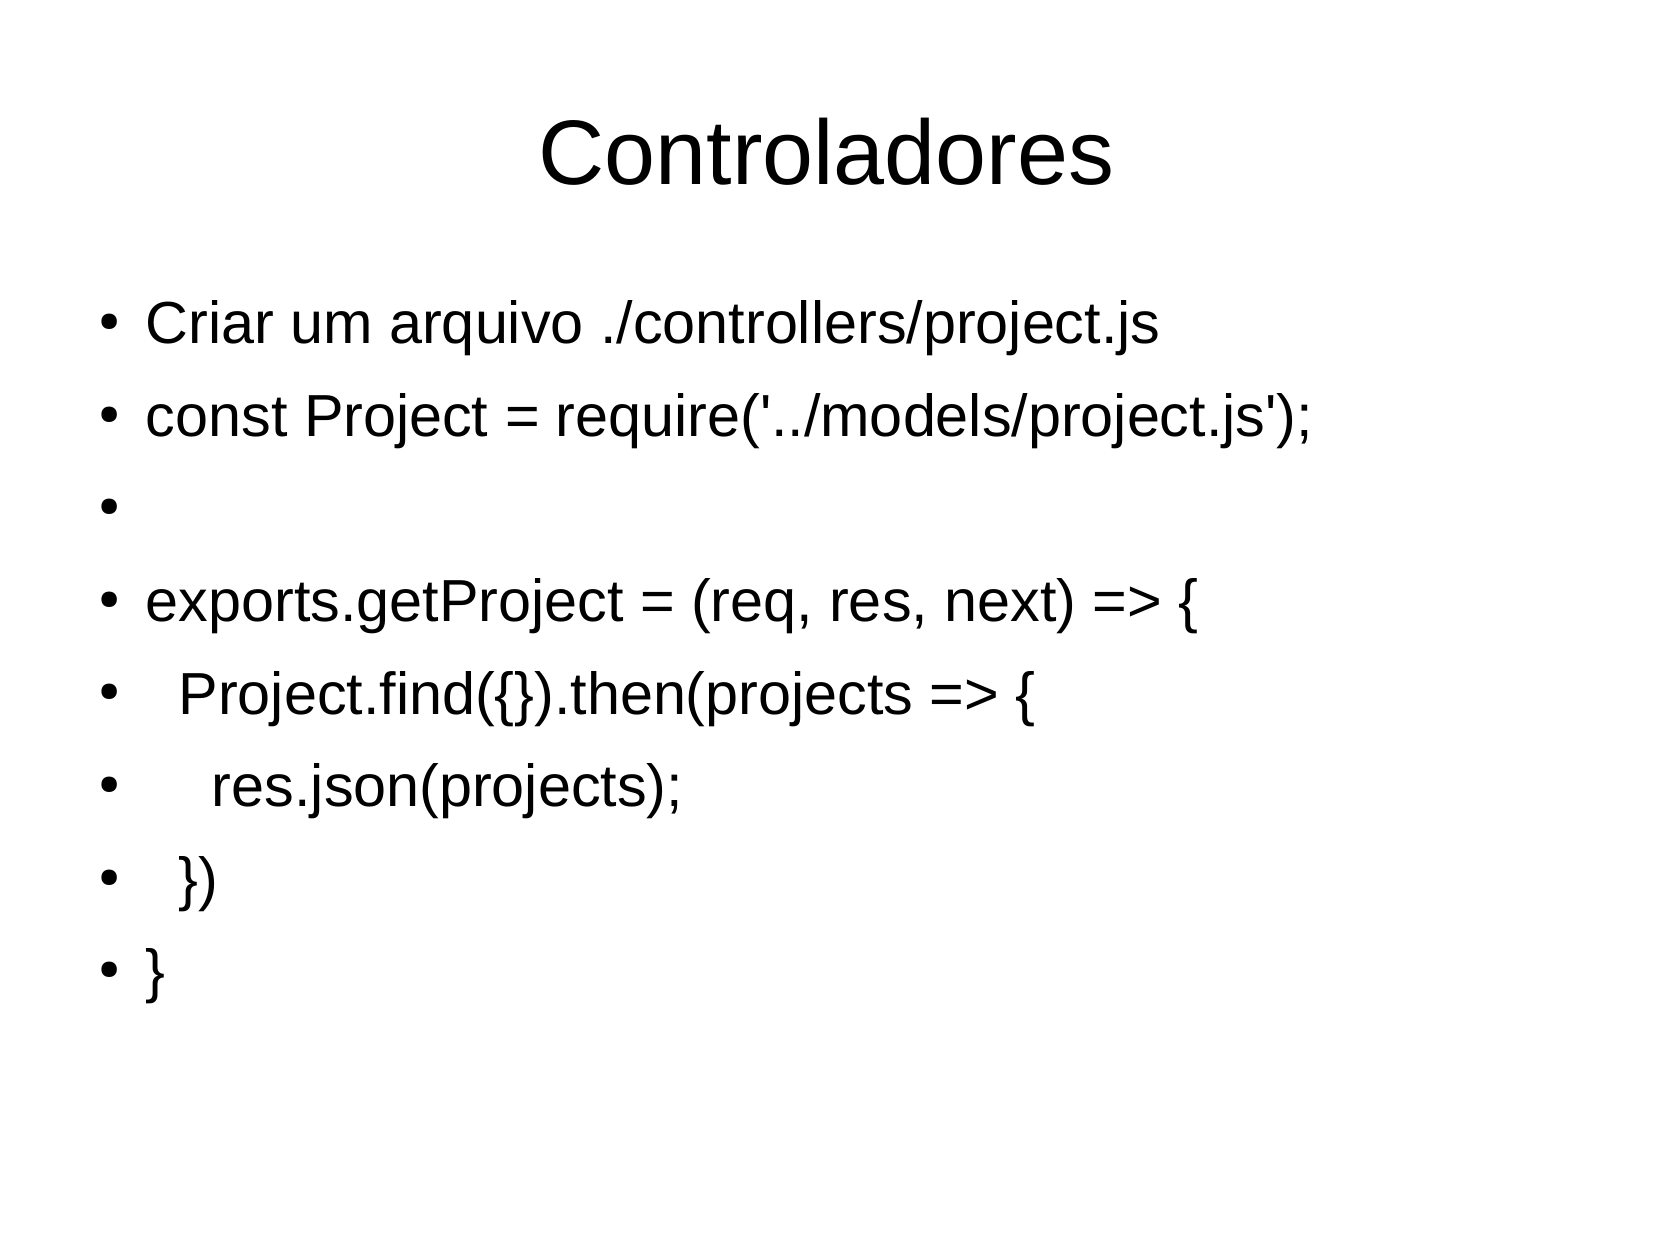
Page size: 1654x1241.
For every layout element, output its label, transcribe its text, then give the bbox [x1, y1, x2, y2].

list Criar um arquivo ./controllers/project.js const Project = require('../models/project.js'); exports.getProject = (req, res, next) => { Project.find({}).then(projects => { res.json(projects); }) } [82, 290, 1571, 1010]
title Controladores [82, 49, 1571, 257]
